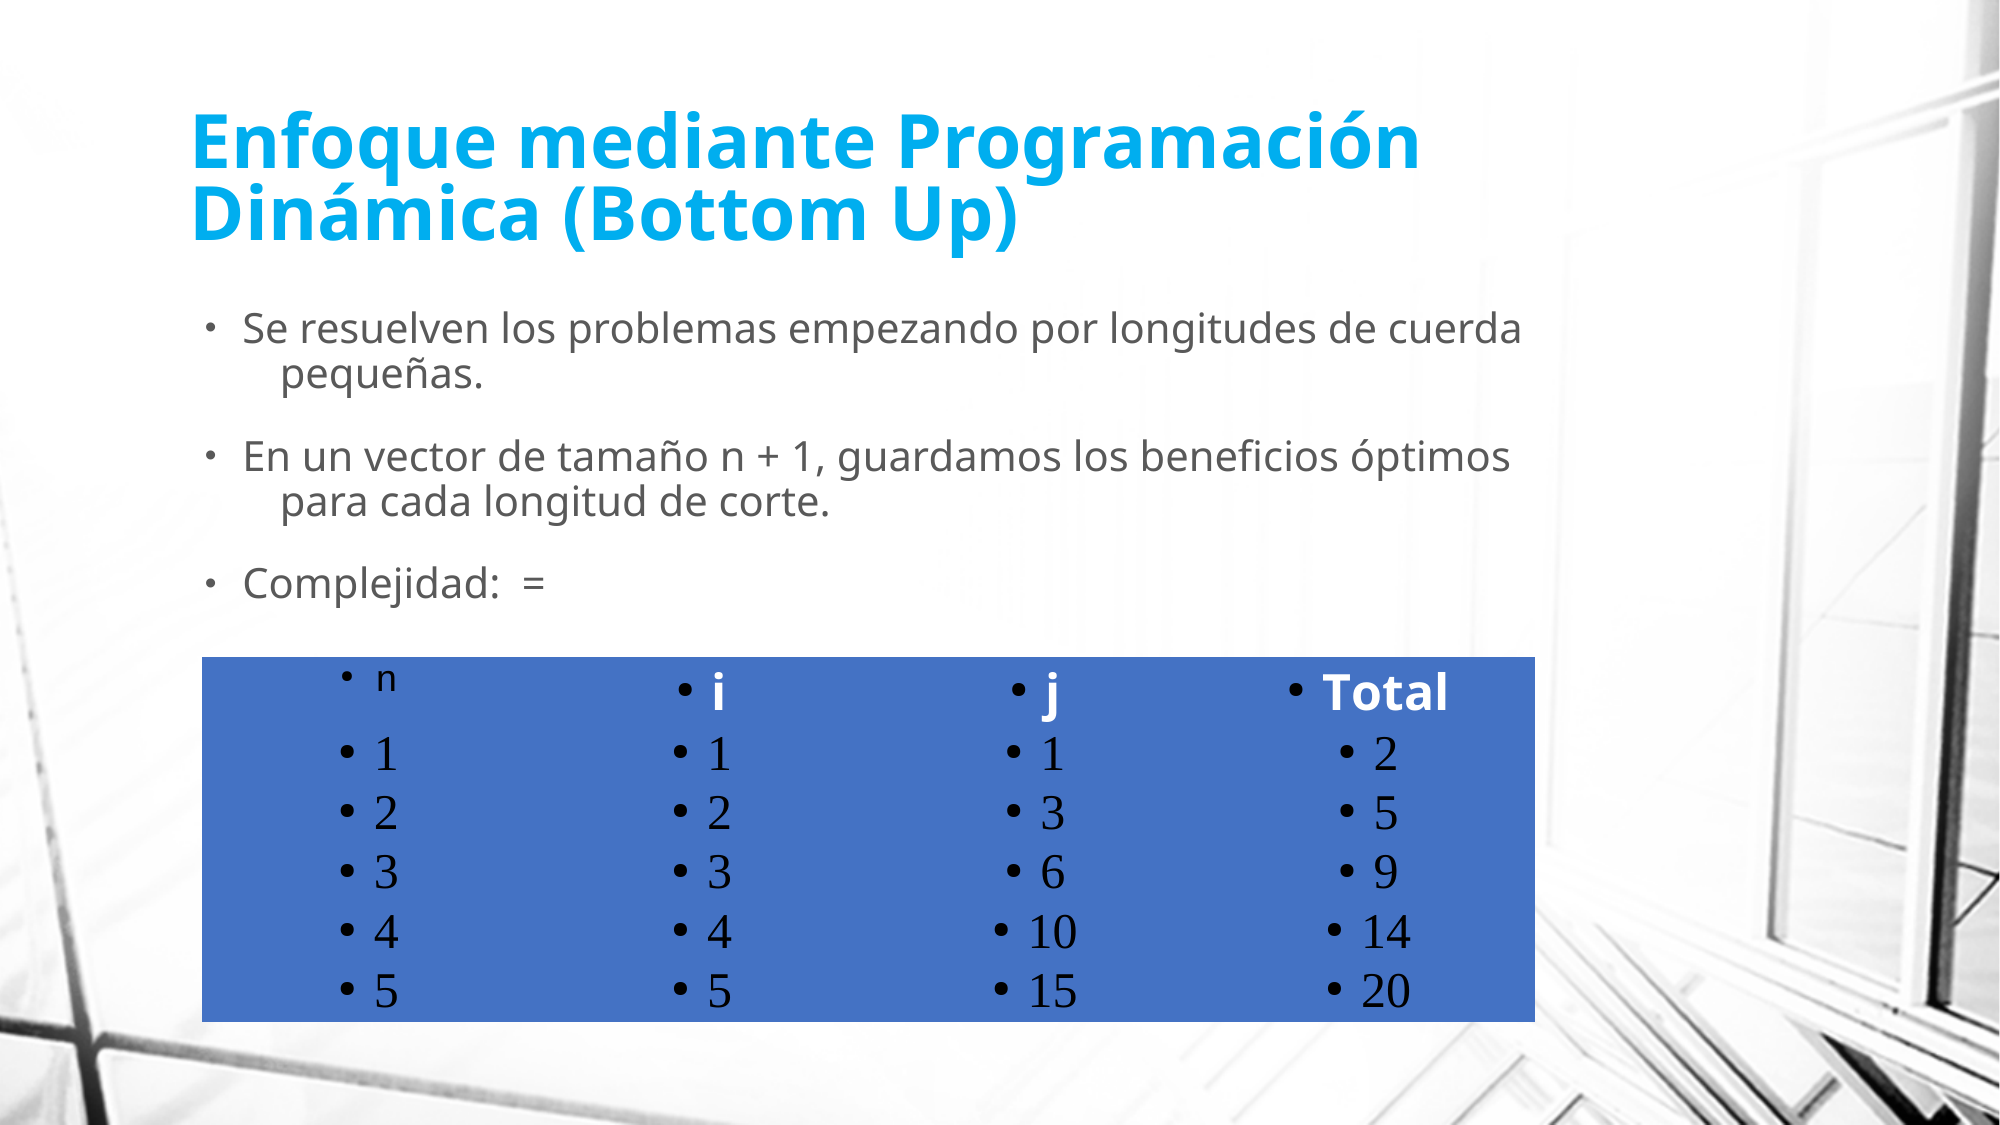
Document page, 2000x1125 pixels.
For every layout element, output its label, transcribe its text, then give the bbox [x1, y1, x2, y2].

table_cell 4 [535, 904, 868, 963]
table_cell 2 [535, 785, 868, 844]
table_cell 5 [535, 963, 868, 1022]
table_cell 6 [868, 844, 1202, 904]
table_cell 2 [1202, 726, 1535, 785]
list Se resuelven los problemas empezando por longitudes de cuerda pequeñas. En un vector de tamaño n + 1, guardamos los beneficios óptimos para cada longitud de corte. Complejidad: = [174, 299, 1600, 1060]
table_cell 3 [202, 844, 535, 904]
table_cell 20 [1202, 963, 1535, 1022]
table_cell 14 [1202, 904, 1535, 963]
table_header Total [1202, 657, 1535, 726]
table_header j [868, 657, 1202, 726]
table_cell 2 [202, 785, 535, 844]
table_cell 1 [202, 726, 535, 785]
table_cell 3 [868, 785, 1202, 844]
table_cell 3 [535, 844, 868, 904]
table_cell 5 [202, 963, 535, 1022]
table_header n [202, 657, 535, 726]
table_cell 10 [868, 904, 1202, 963]
table_cell 9 [1202, 844, 1535, 904]
table_cell 4 [202, 904, 535, 963]
table_header i [535, 657, 868, 726]
table_cell 1 [535, 726, 868, 785]
table_cell 5 [1202, 785, 1535, 844]
table_cell 15 [868, 963, 1202, 1022]
title Enfoque mediante Programación Dinámica (Bottom Up) [174, 87, 1600, 263]
table_cell 1 [868, 726, 1202, 785]
